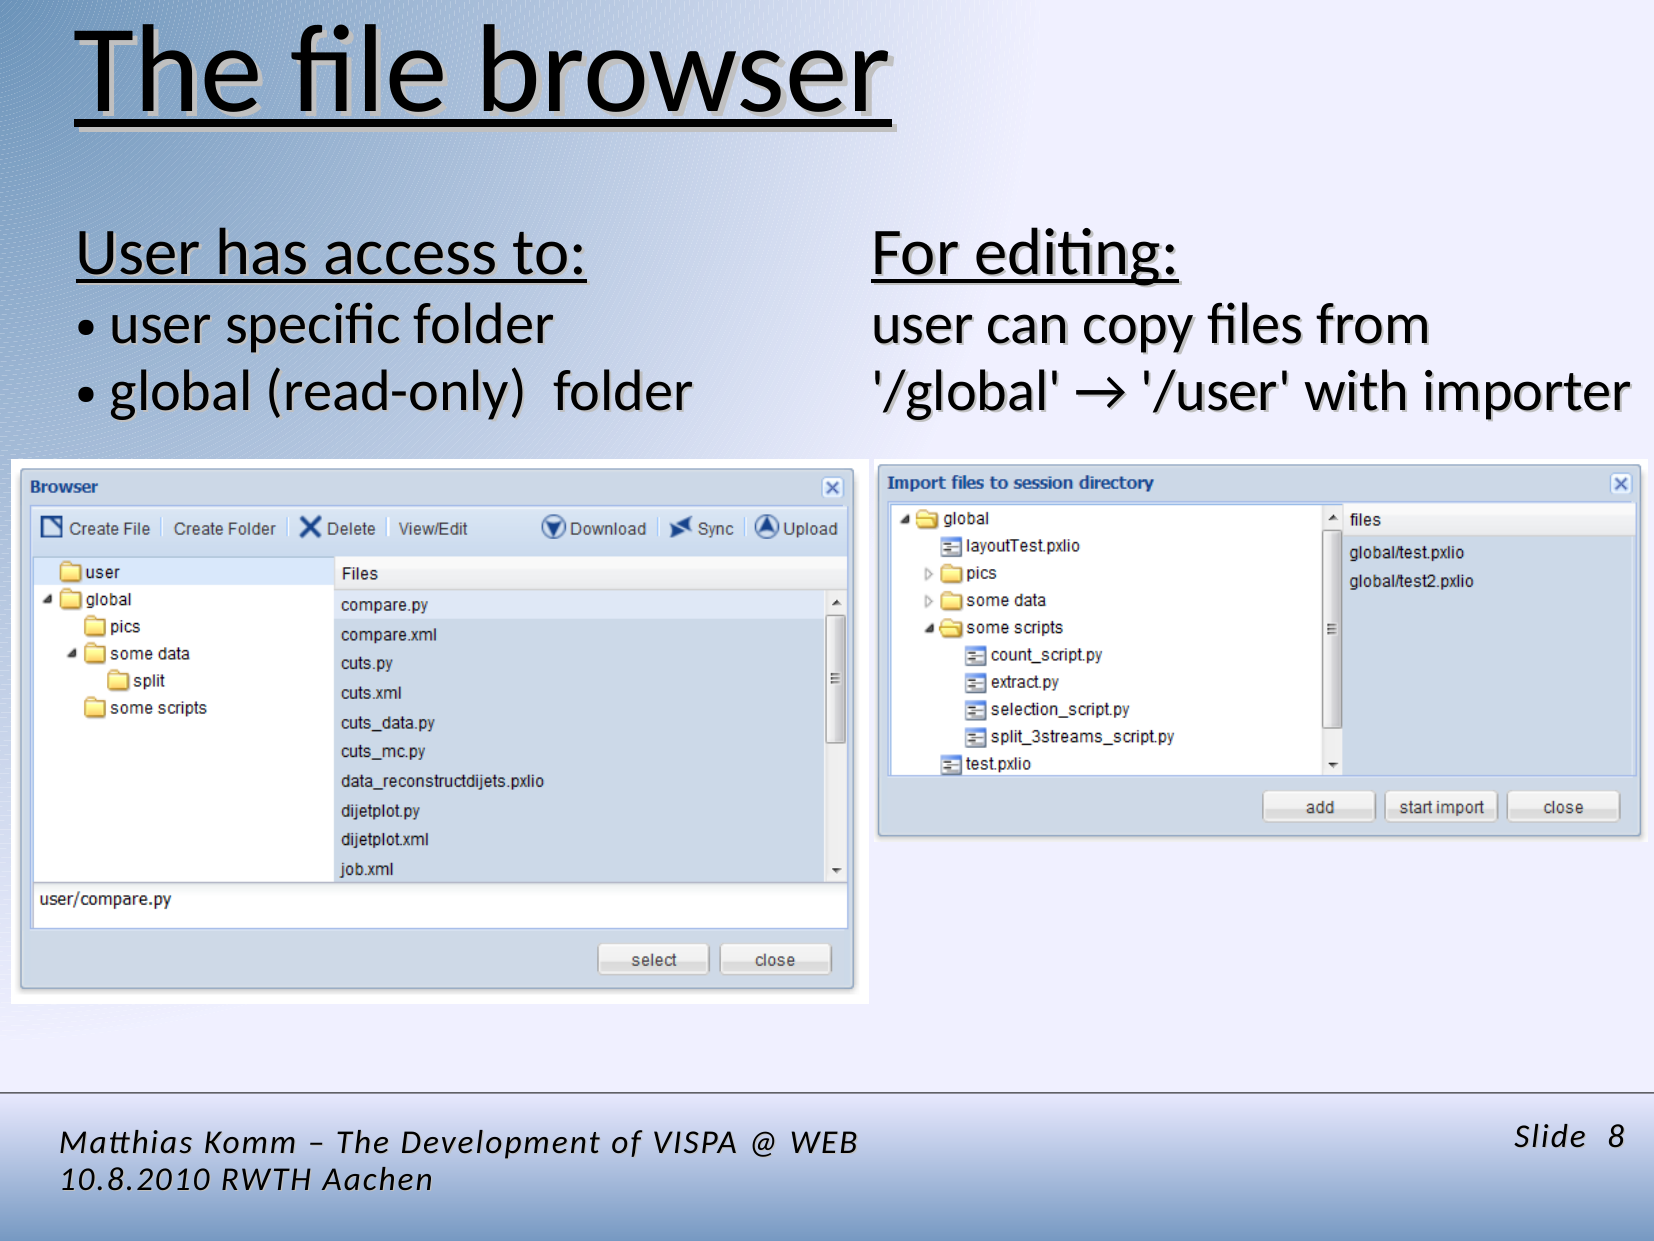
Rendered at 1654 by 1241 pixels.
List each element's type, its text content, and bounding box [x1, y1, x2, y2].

picture [874, 459, 1648, 842]
text_box For editing: user can copy files from '/global' → '/user' with importer [856, 206, 1654, 497]
text_box User has access to: user specific folder global (read-only) folder [60, 206, 709, 459]
text_box The file browser [59, 10, 1388, 178]
picture [11, 459, 869, 1005]
